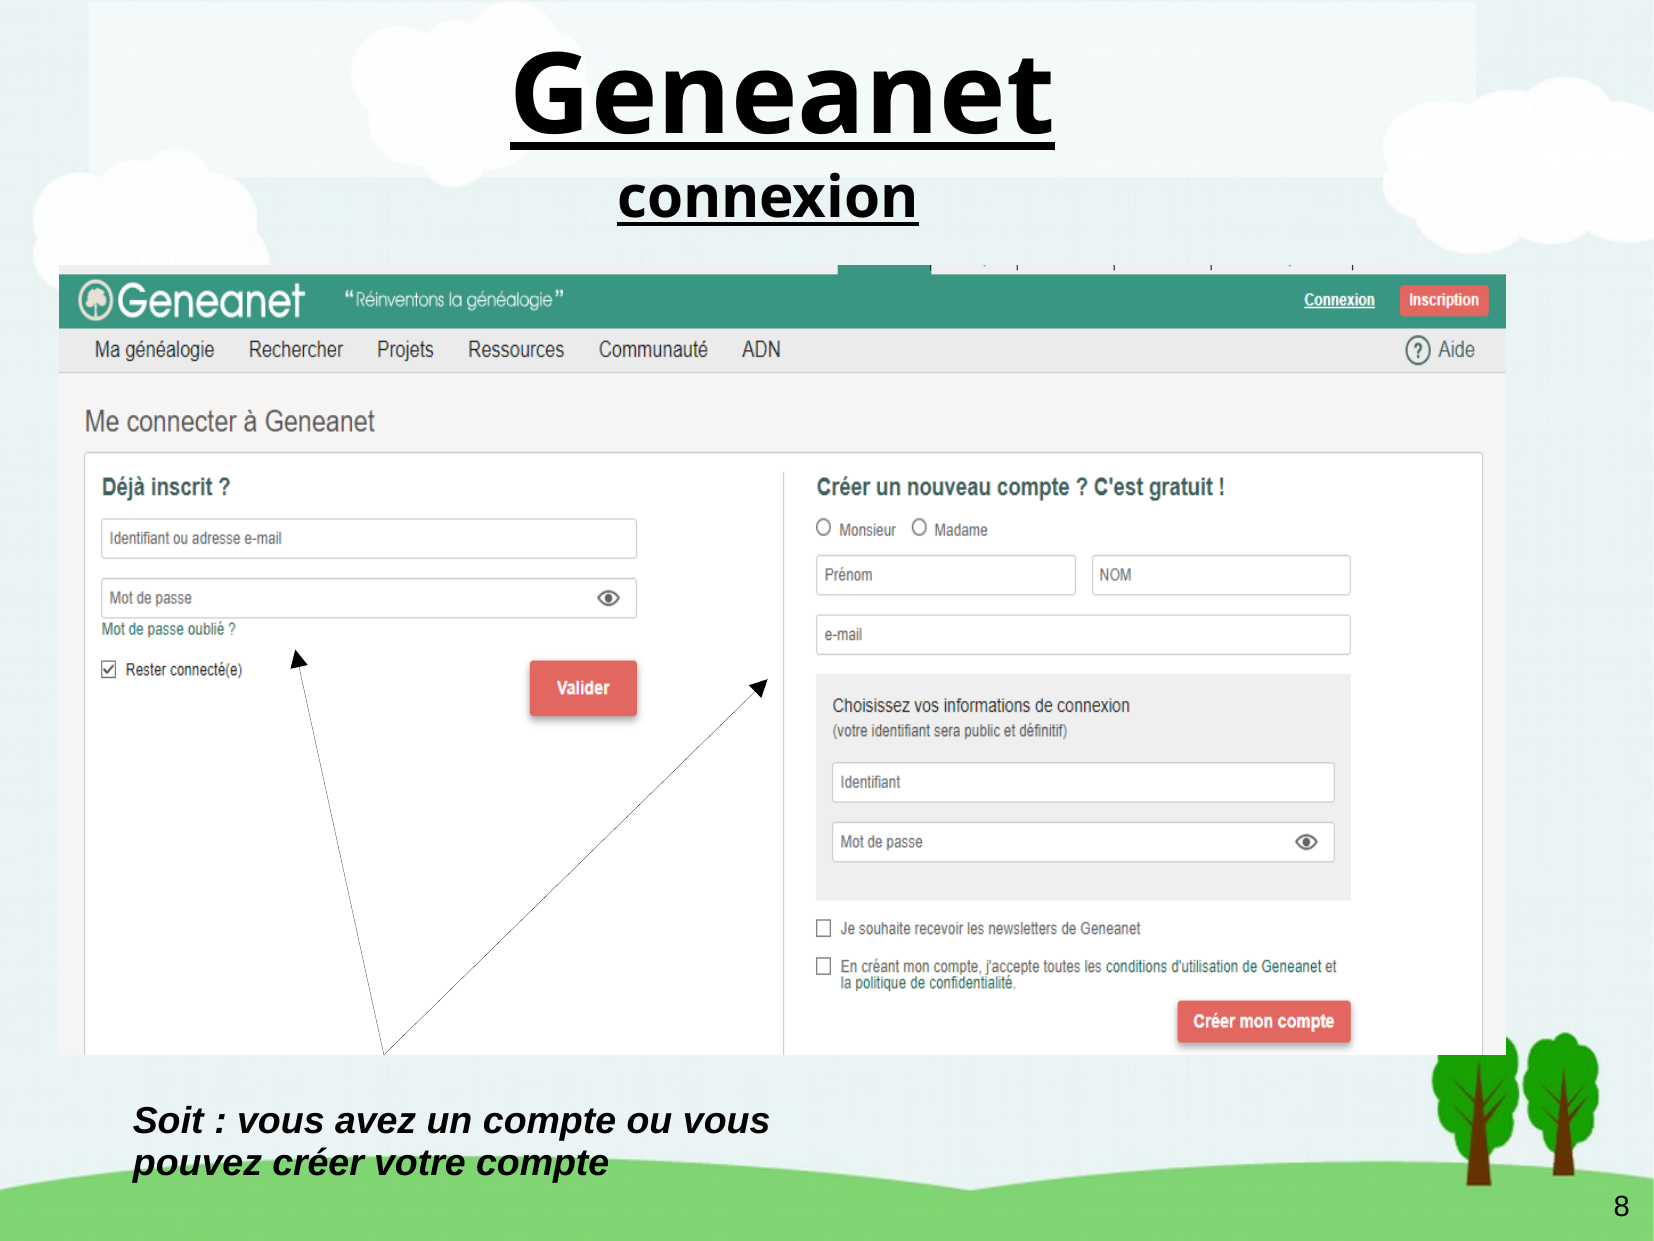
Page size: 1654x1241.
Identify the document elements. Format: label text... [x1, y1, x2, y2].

text_box Soit : vous avez un compte ou vous pouvez créer votre compte [118, 1092, 916, 1192]
title Geneanet [88, 2, 1477, 147]
picture [0, 0, 1654, 1241]
text_box connexion [0, 147, 1536, 296]
